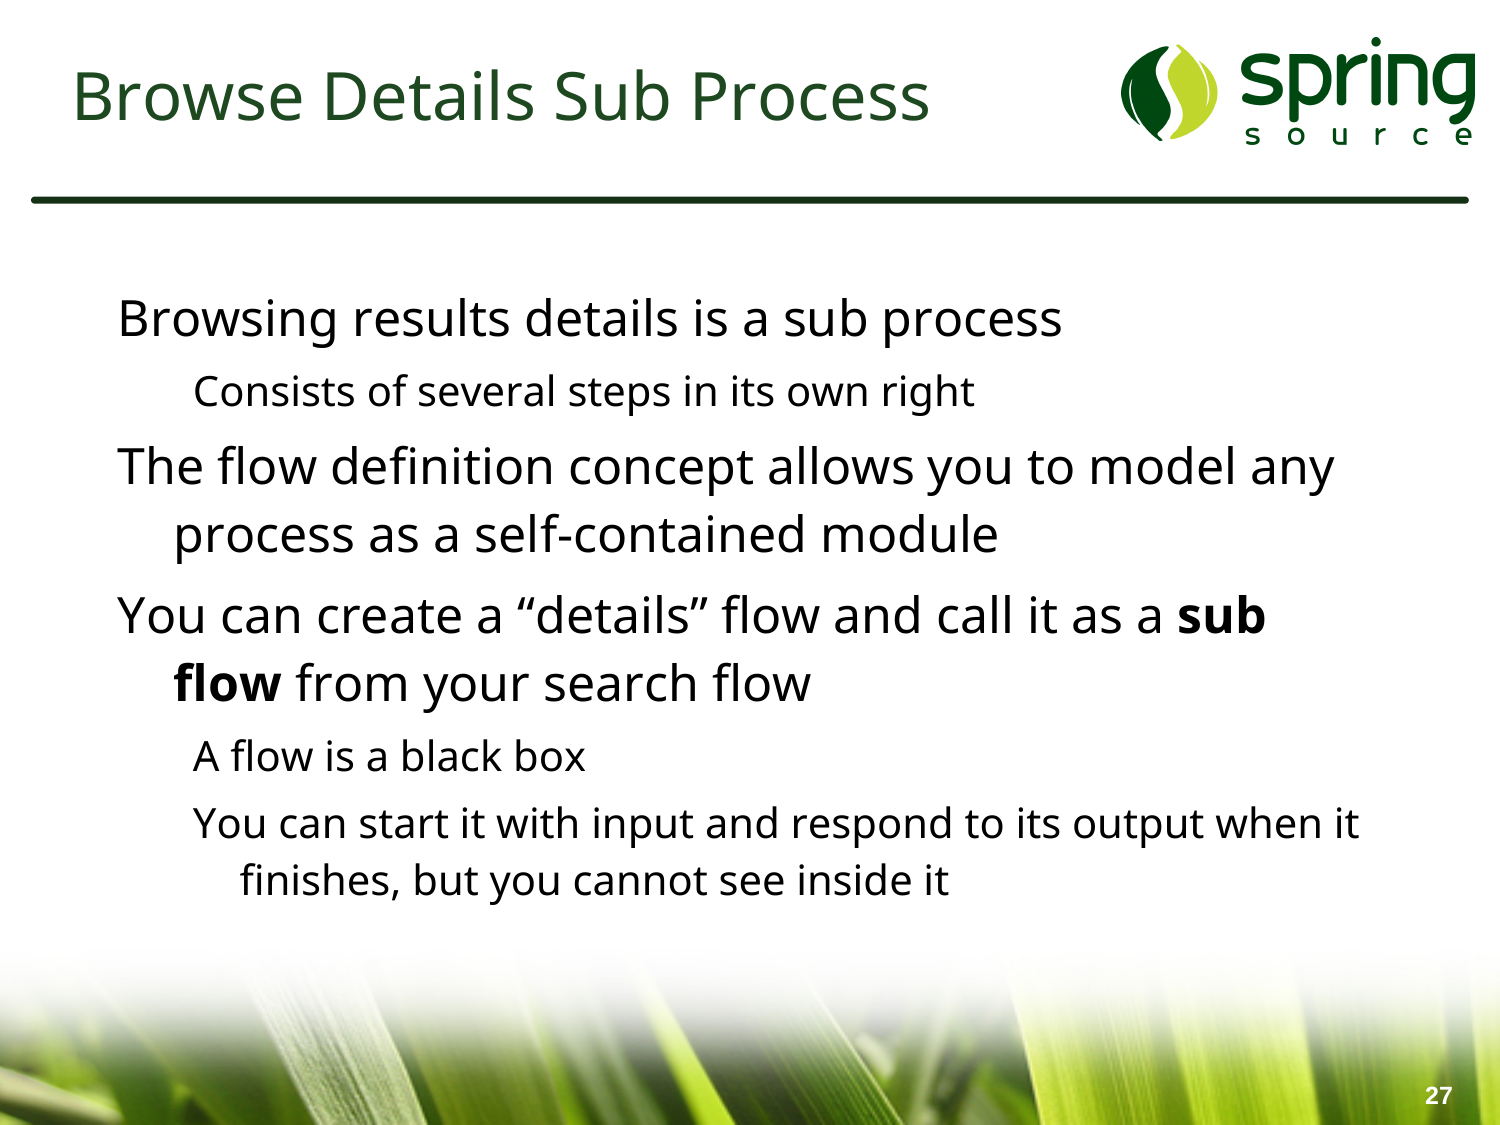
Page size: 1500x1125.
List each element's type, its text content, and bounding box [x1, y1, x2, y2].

picture [0, 944, 1500, 1125]
title Browse Details Sub Process [56, 13, 1089, 176]
list Browsing results details is a sub process Consists of several steps in its own right The flow definition concept allows you to model any process as a self-contained module You can create a “details” flow and call it as a sub flow from your search flow A flow is a black box You can start it with input and respond to its output when it finishes, but you cannot see inside it [103, 275, 1394, 938]
picture [1121, 37, 1475, 145]
